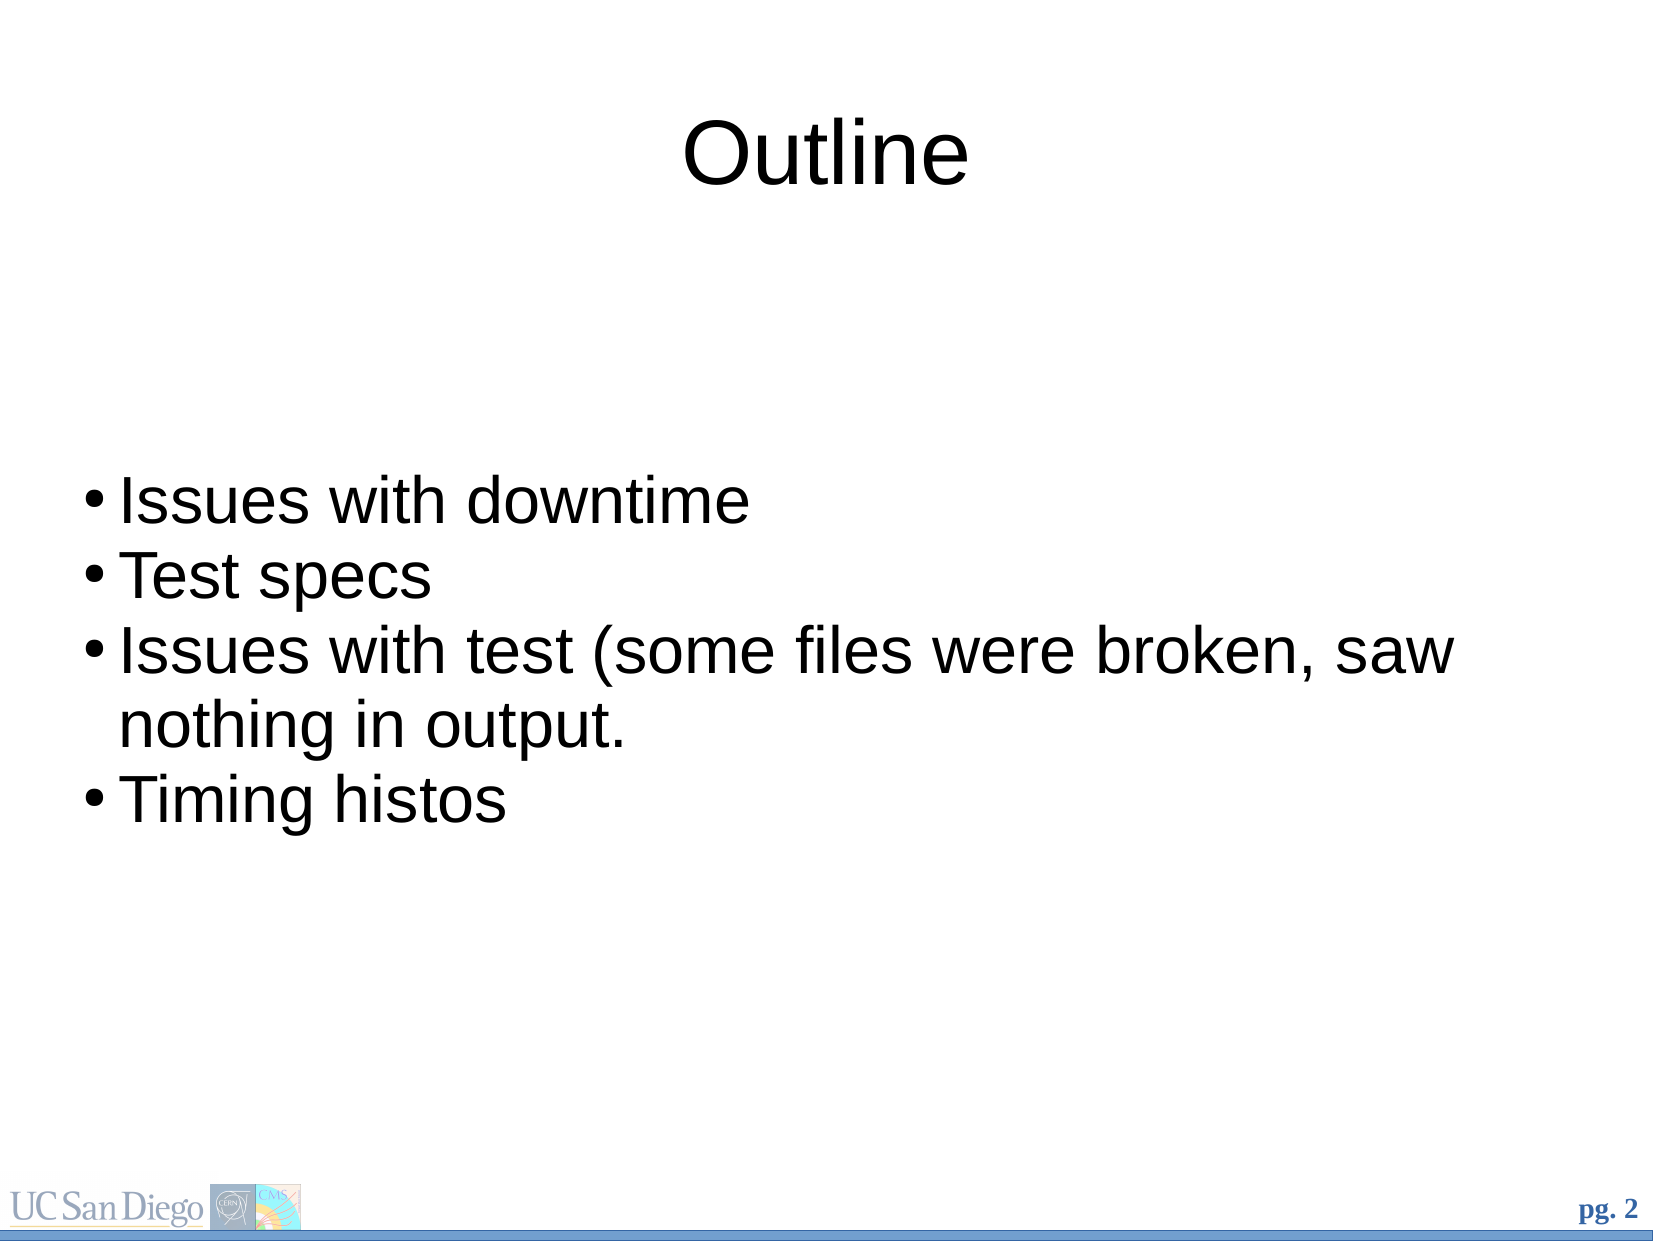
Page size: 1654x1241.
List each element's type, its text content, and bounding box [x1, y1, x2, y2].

subtitle Issues with downtime Test specs Issues with test (some files were broken, saw nothing in output. Timing histos [82, 290, 1571, 1010]
title Outline [82, 49, 1571, 257]
